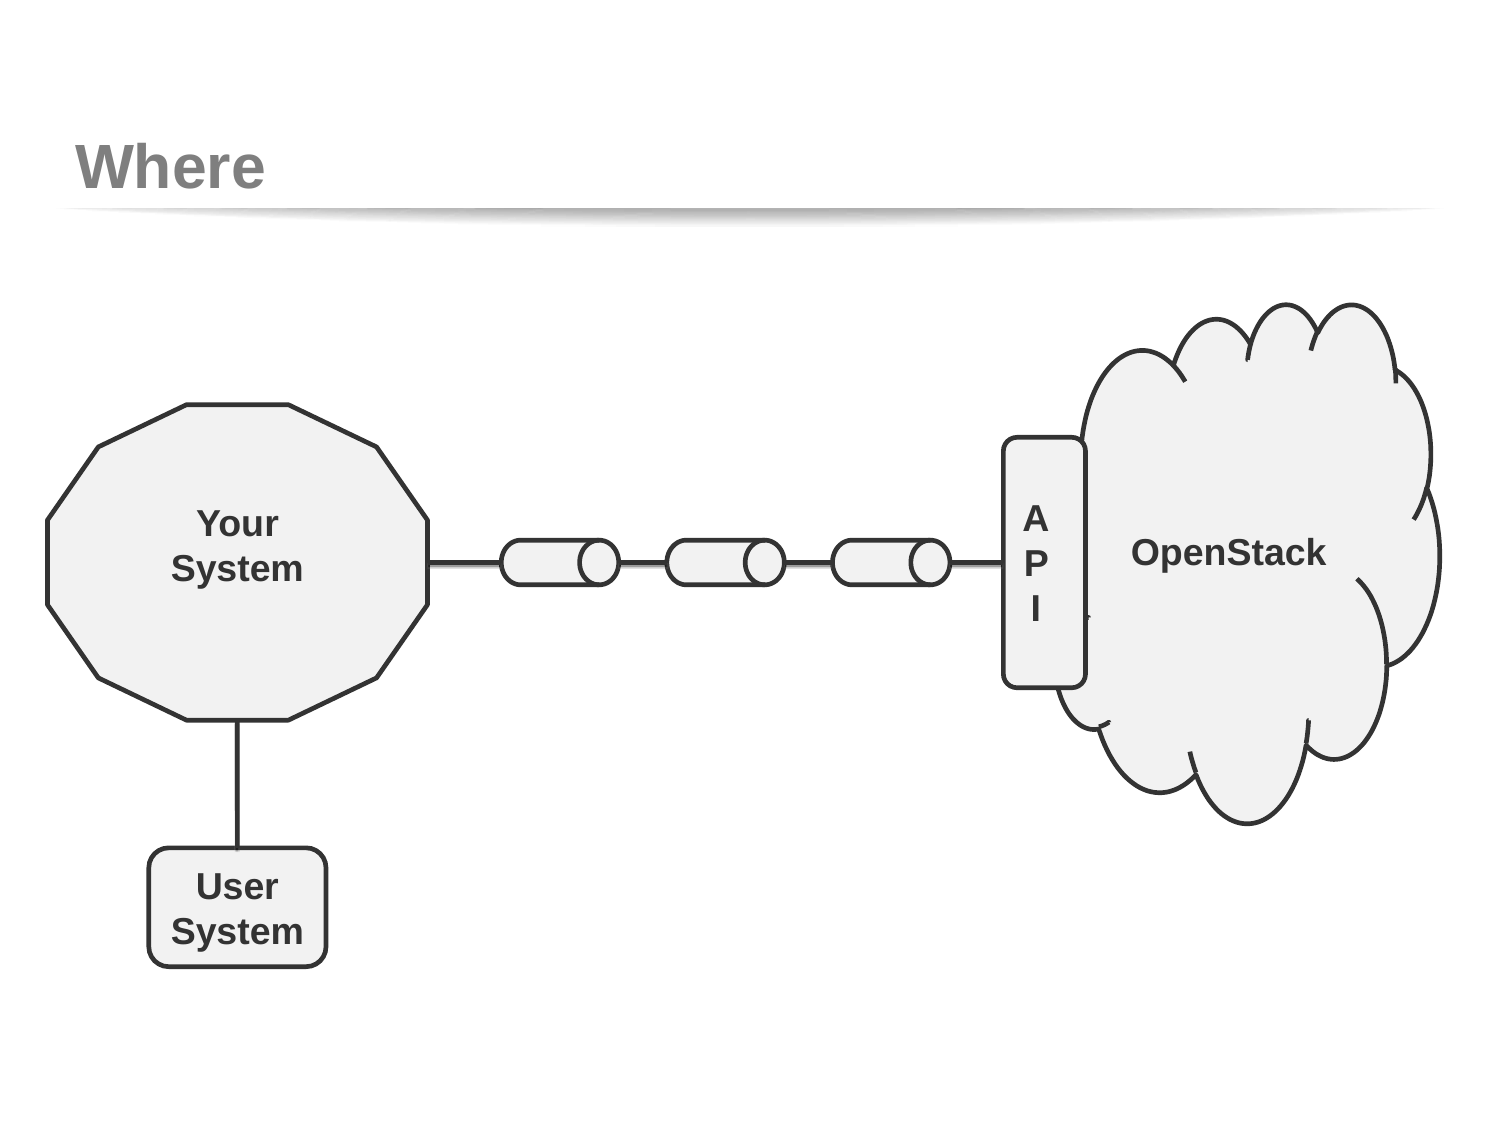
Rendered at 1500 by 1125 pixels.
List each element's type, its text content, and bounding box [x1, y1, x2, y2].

text_box [501, 540, 619, 585]
title Where [75, 71, 1426, 203]
text_box [666, 540, 785, 585]
text_box AP I [1003, 437, 1086, 688]
text_box OpenStack [1057, 304, 1440, 824]
text_box User System [148, 847, 326, 967]
text_box Your System [47, 404, 428, 721]
text_box [832, 540, 950, 585]
